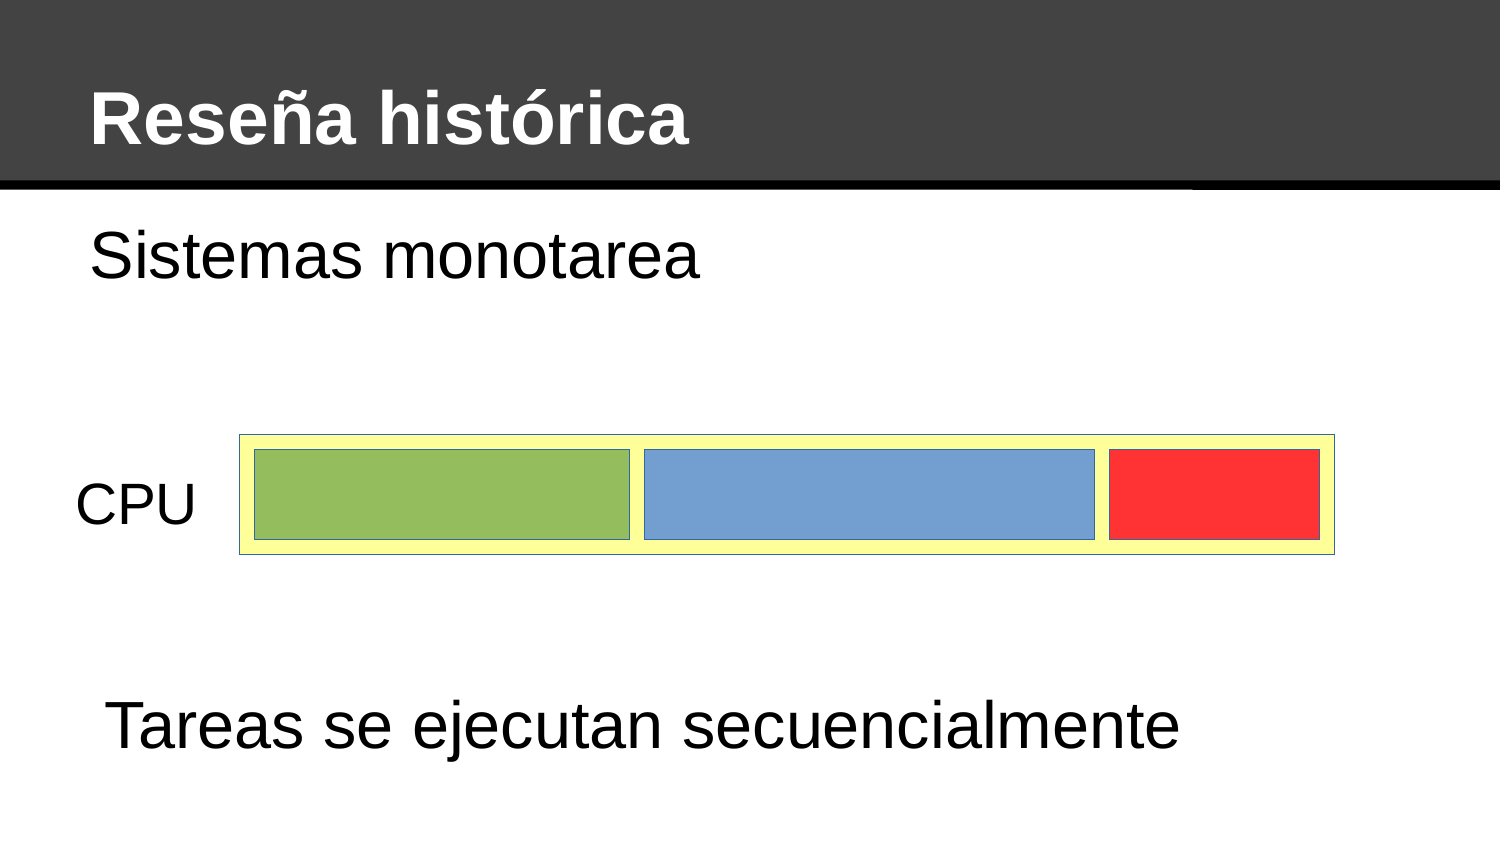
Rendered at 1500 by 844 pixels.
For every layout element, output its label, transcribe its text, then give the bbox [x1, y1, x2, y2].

text_box CPU [60, 458, 213, 539]
text_box Reseña histórica [74, 33, 1425, 175]
text_box Tareas se ejecutan secuencialmente [89, 675, 1290, 840]
text_box [239, 434, 1335, 555]
text_box Sistemas monotarea [74, 196, 1425, 808]
